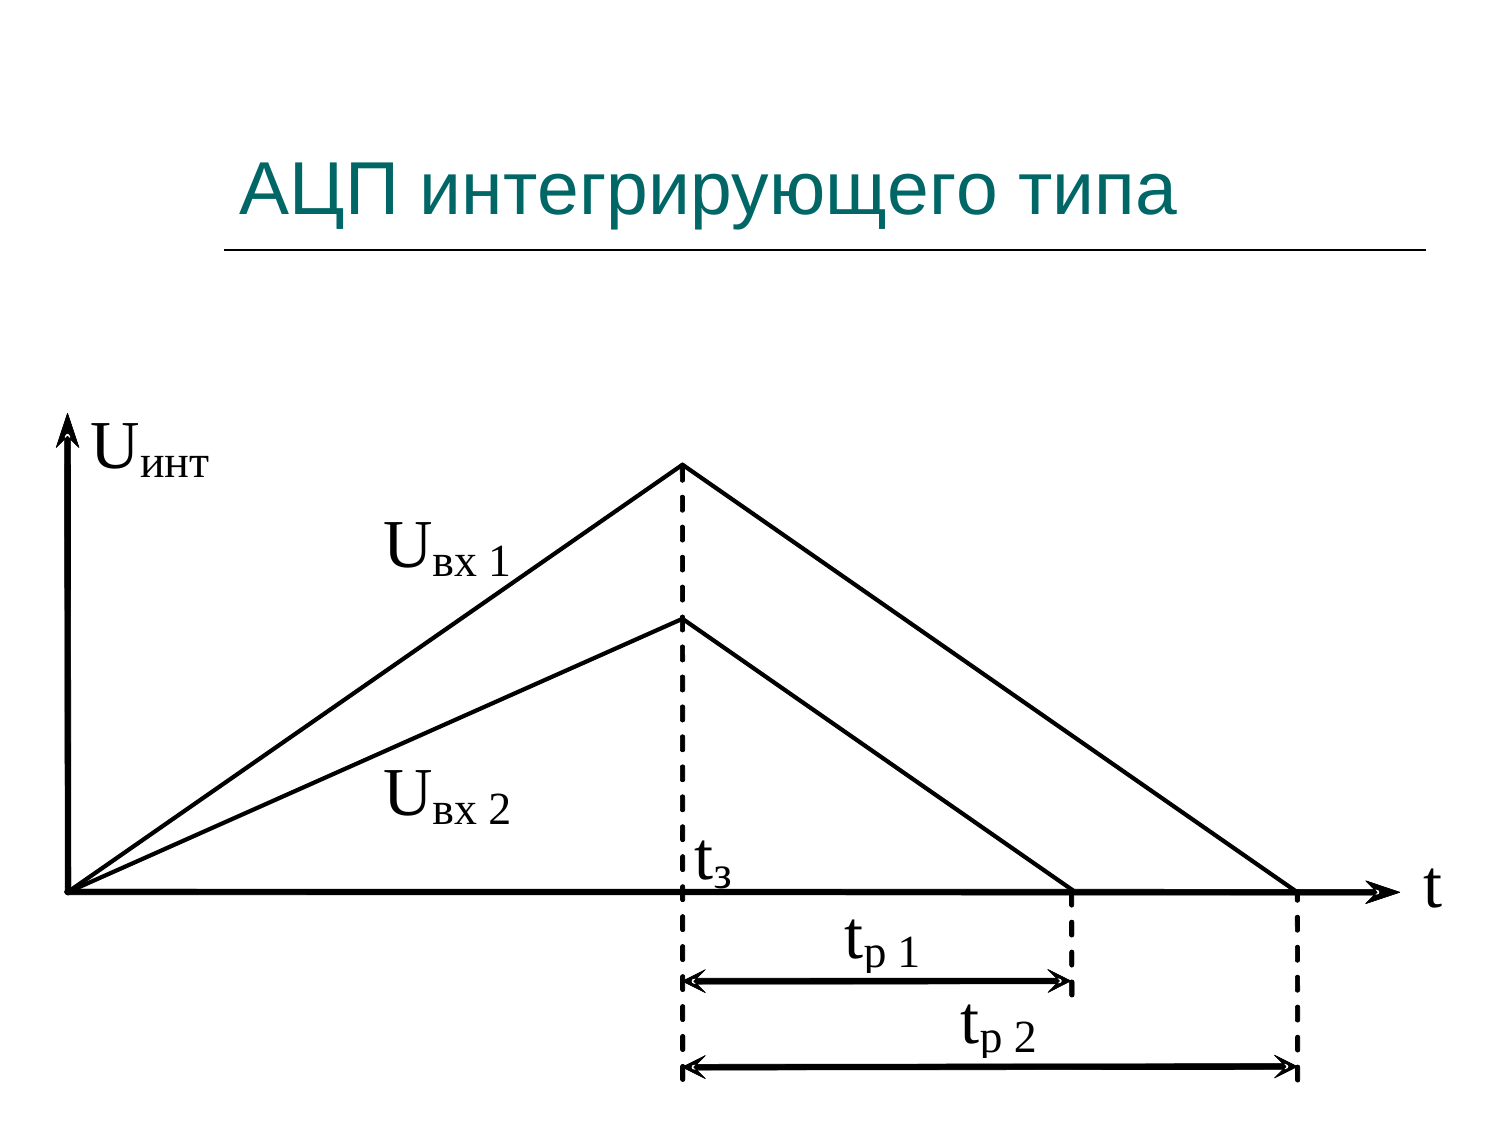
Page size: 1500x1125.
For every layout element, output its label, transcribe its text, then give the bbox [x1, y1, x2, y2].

picture [53, 373, 1471, 1084]
title АЦП интегрирующего типа [224, 49, 1425, 237]
